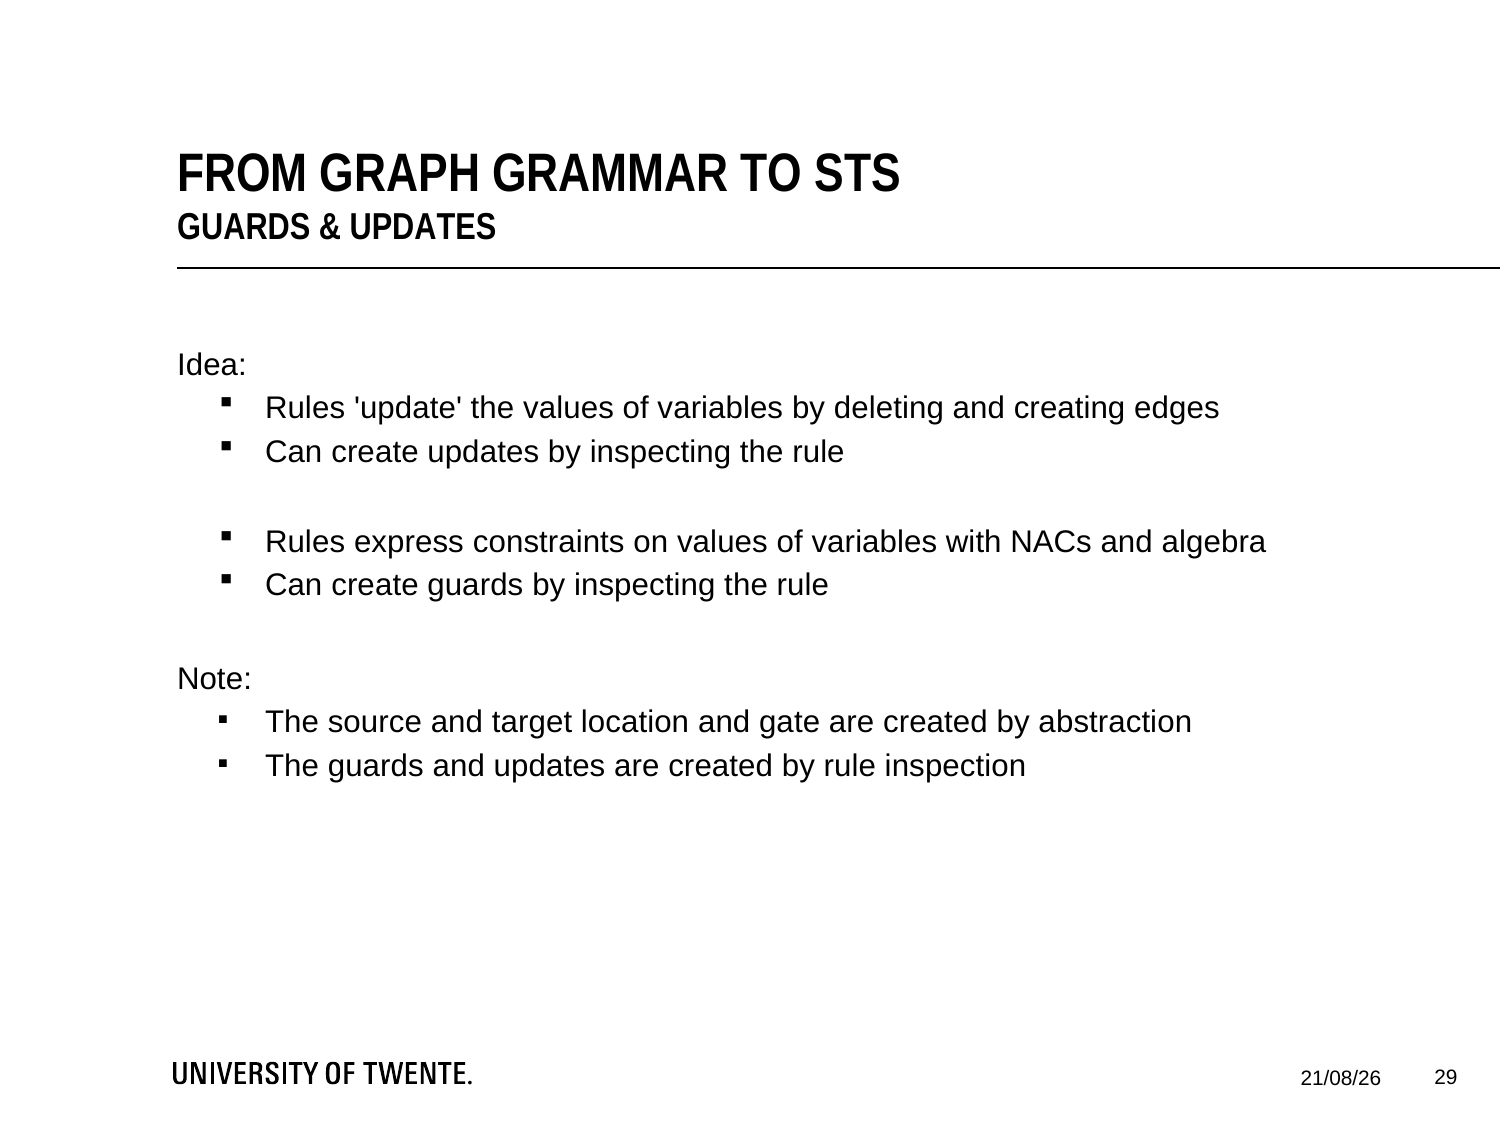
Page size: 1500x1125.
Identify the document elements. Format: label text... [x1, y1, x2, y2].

title FROM GRAPH GRAMMAR TO STS GUARDS & UPDATES [177, 59, 1458, 248]
list Idea: Rules 'update' the values of variables by deleting and creating edges Can create updates by inspecting the rule Rules express constraints on values of variables with NACs and algebra Can create guards by inspecting the rule Note: The source and target location and gate are created by abstraction The guards and updates are created by rule inspection [177, 336, 1381, 961]
text_box <number> [1395, 1049, 1458, 1125]
text_box 21/05/12 [1242, 1050, 1395, 1125]
